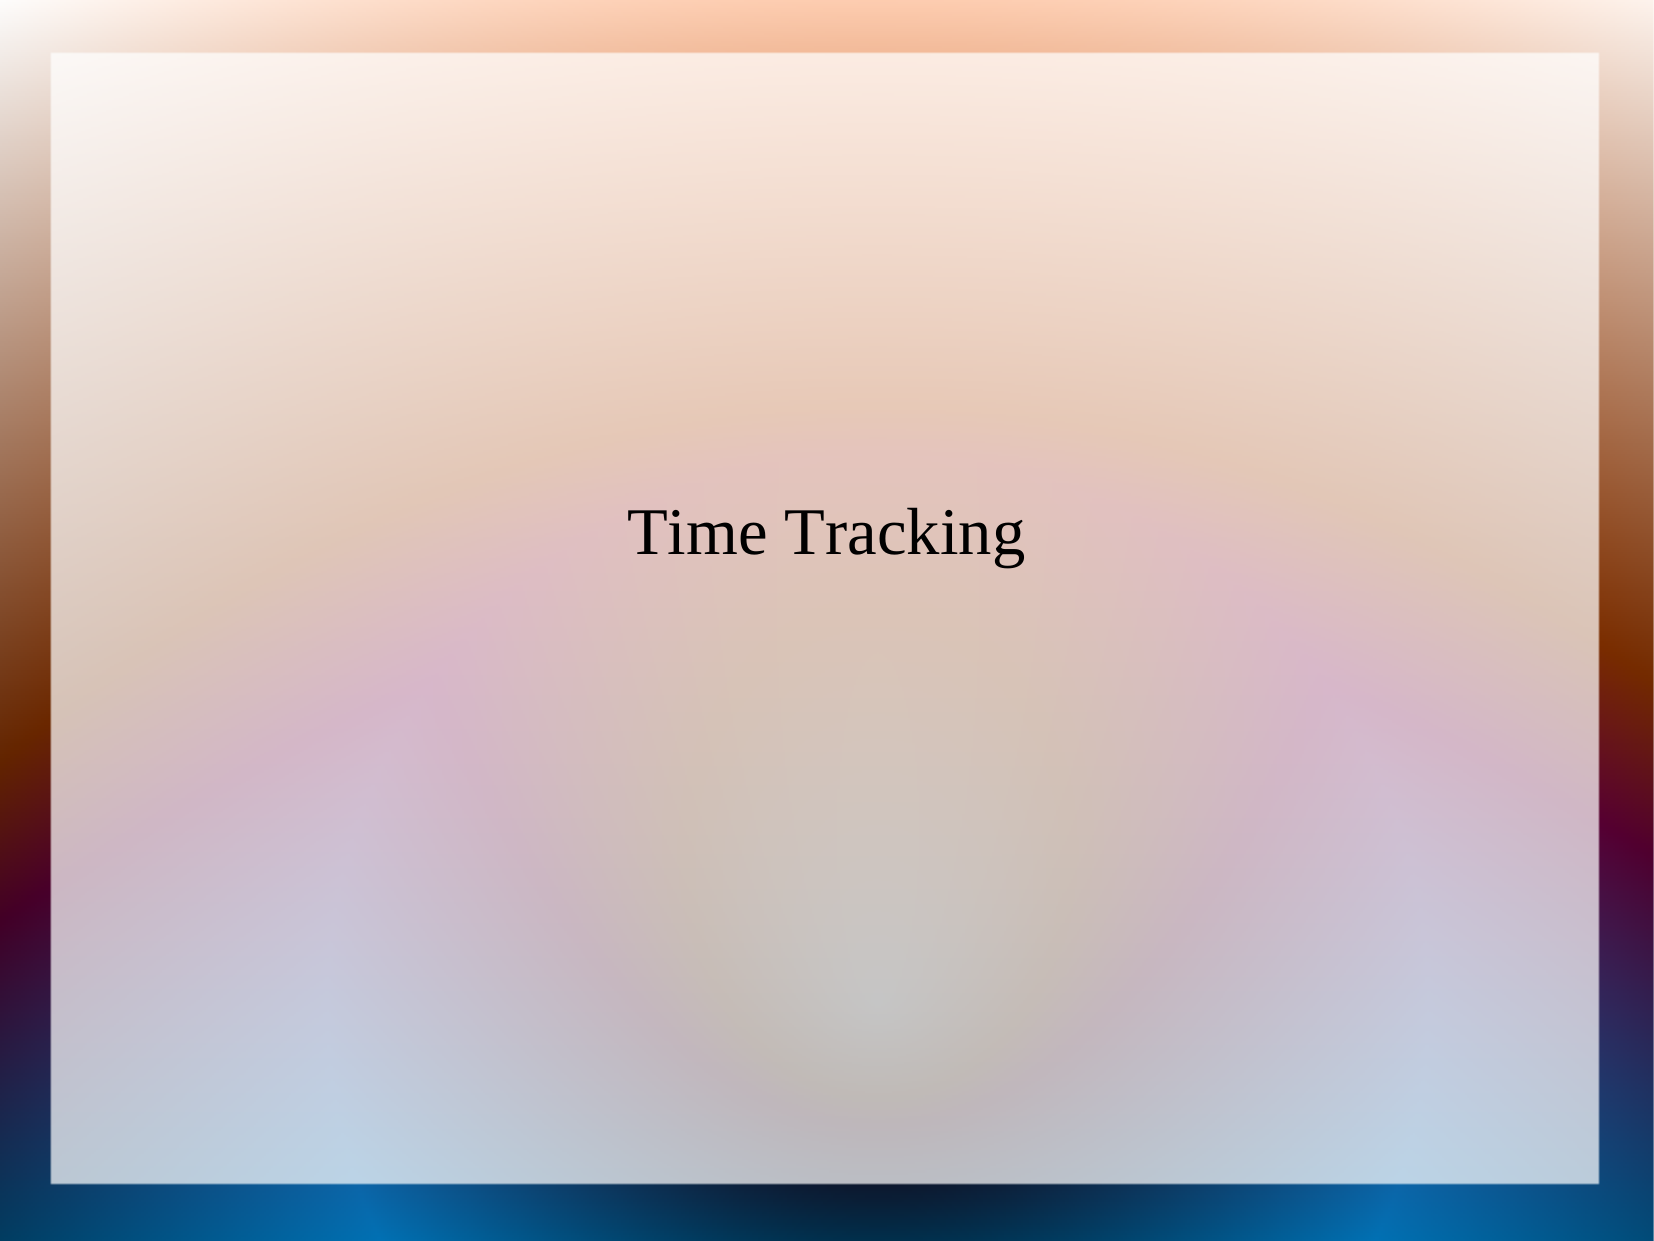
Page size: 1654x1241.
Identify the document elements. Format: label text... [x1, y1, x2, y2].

subtitle Time Tracking [82, 55, 1571, 1010]
picture [0, 0, 1654, 1241]
